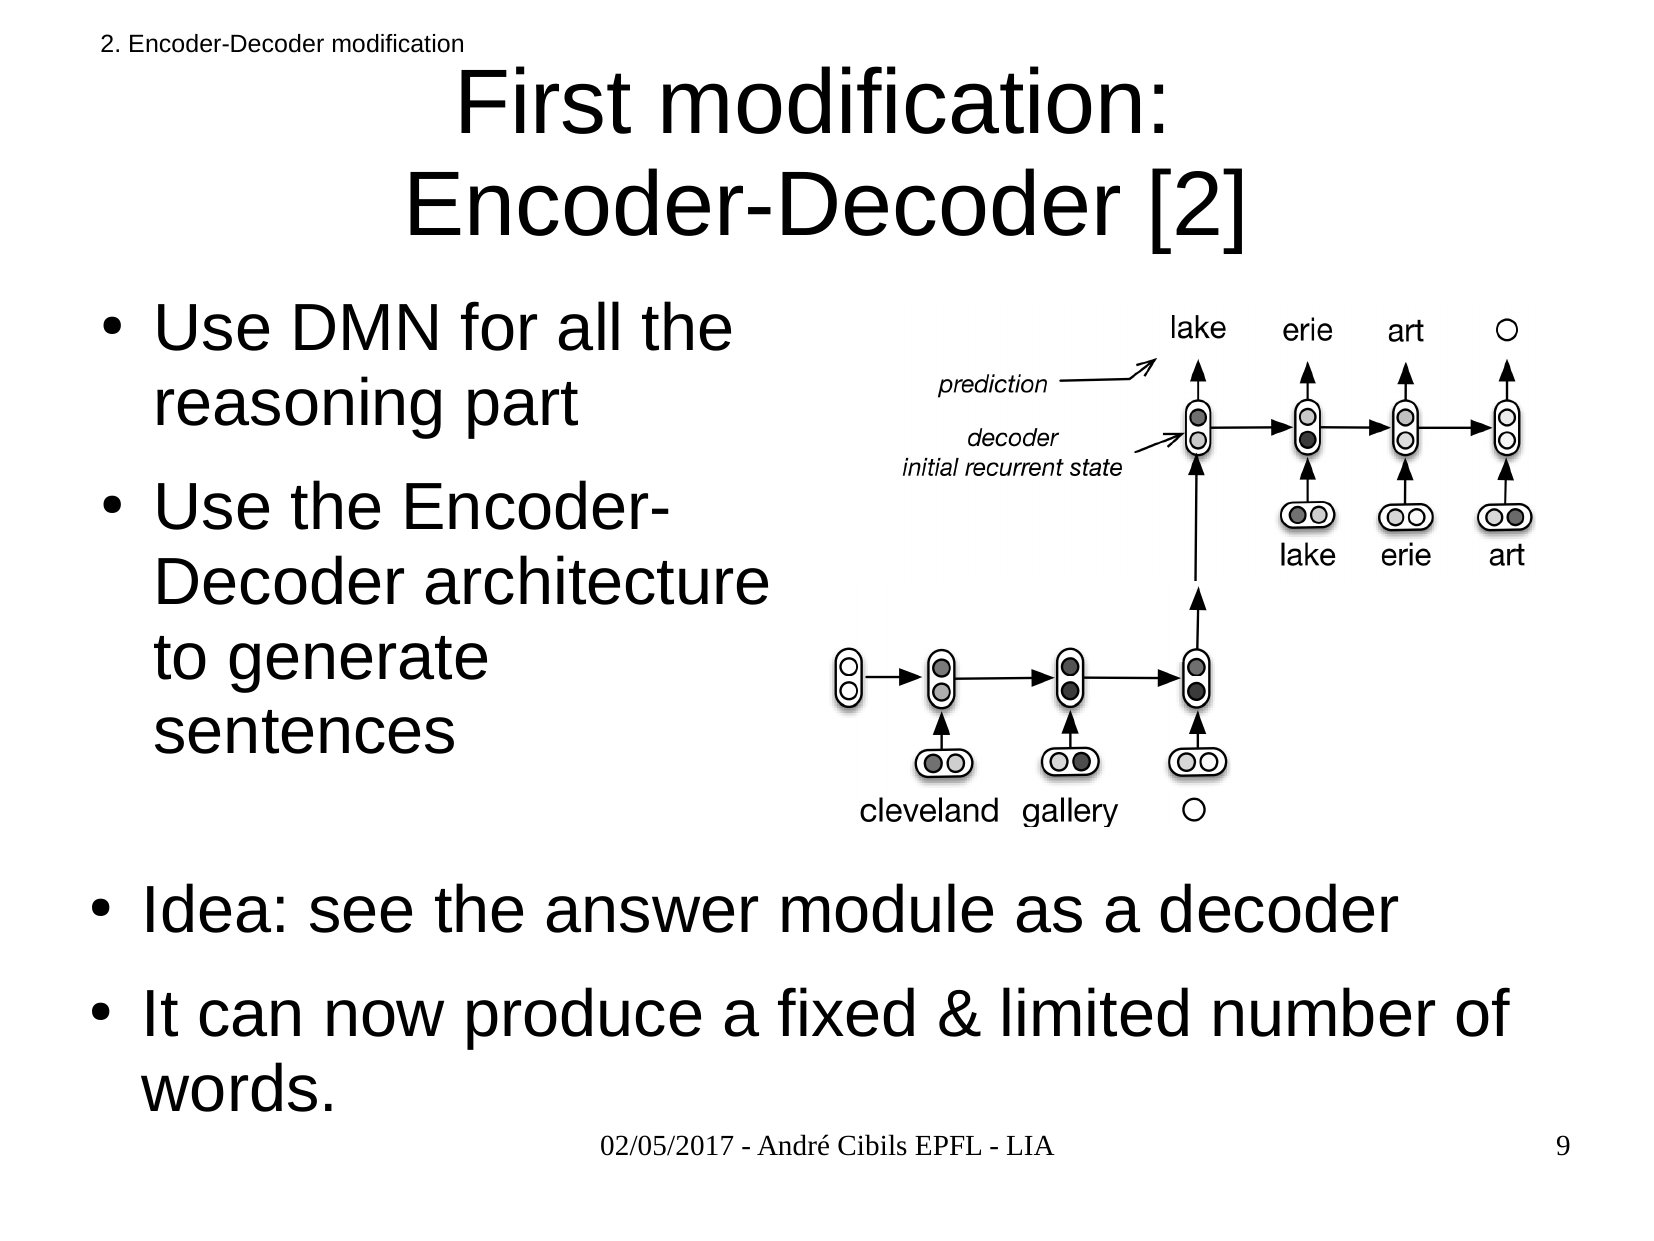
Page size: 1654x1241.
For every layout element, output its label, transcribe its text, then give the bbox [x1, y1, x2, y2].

list Idea: see the answer module as a decoder It can now produce a fixed & limited number of words. [71, 767, 1595, 1241]
list Use DMN for all the reasoning part Use the Encoder-Decoder architecture to generate sentences [82, 290, 809, 767]
title First modification: Encoder-Decoder [2] [82, 49, 1571, 257]
list 2. Encoder-Decoder modification [29, 29, 945, 58]
picture [825, 303, 1536, 767]
